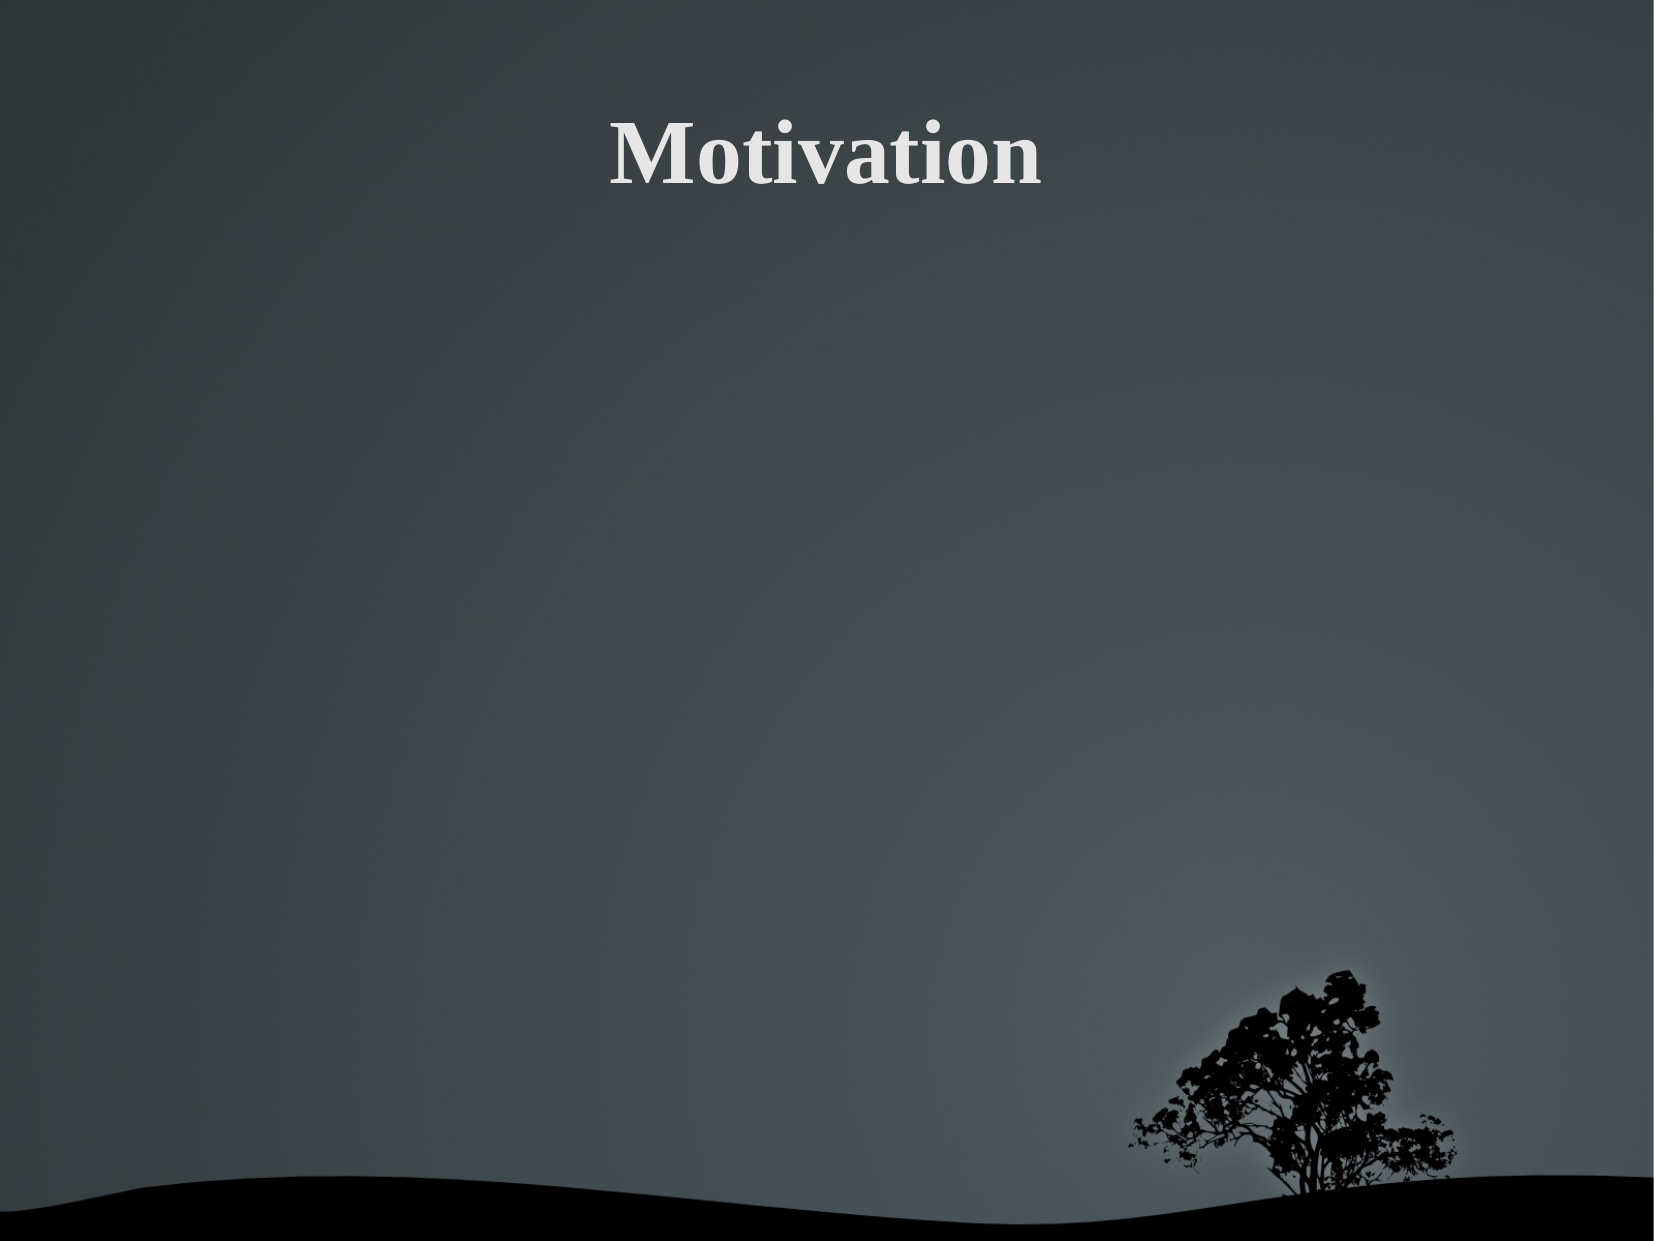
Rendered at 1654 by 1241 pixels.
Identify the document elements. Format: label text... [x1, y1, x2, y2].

picture [0, 0, 1654, 1241]
title Motivation [82, 49, 1571, 257]
